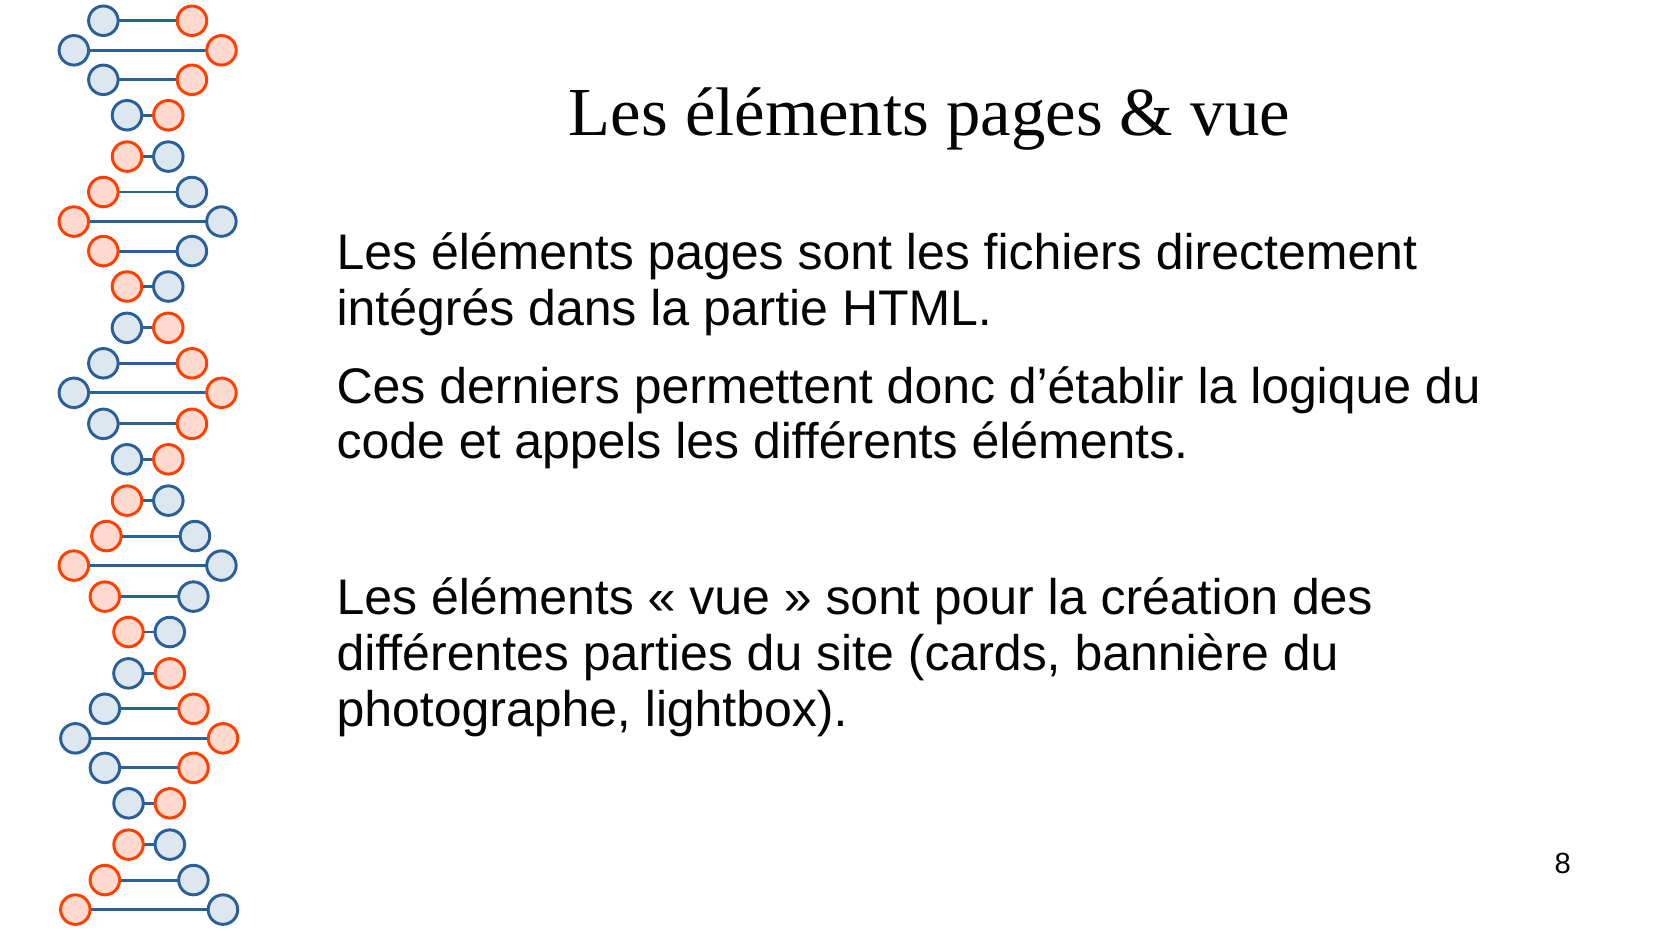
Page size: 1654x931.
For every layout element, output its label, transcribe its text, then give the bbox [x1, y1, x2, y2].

list Les éléments pages sont les fichiers directement intégrés dans la partie HTML. Ces derniers permettent donc d’établir la logique du code et appels les différents éléments. Les éléments « vue » sont pour la création des différentes parties du site (cards, bannière du photographe, lightbox). [265, 224, 1595, 764]
title Les éléments pages & vue [265, 35, 1595, 189]
